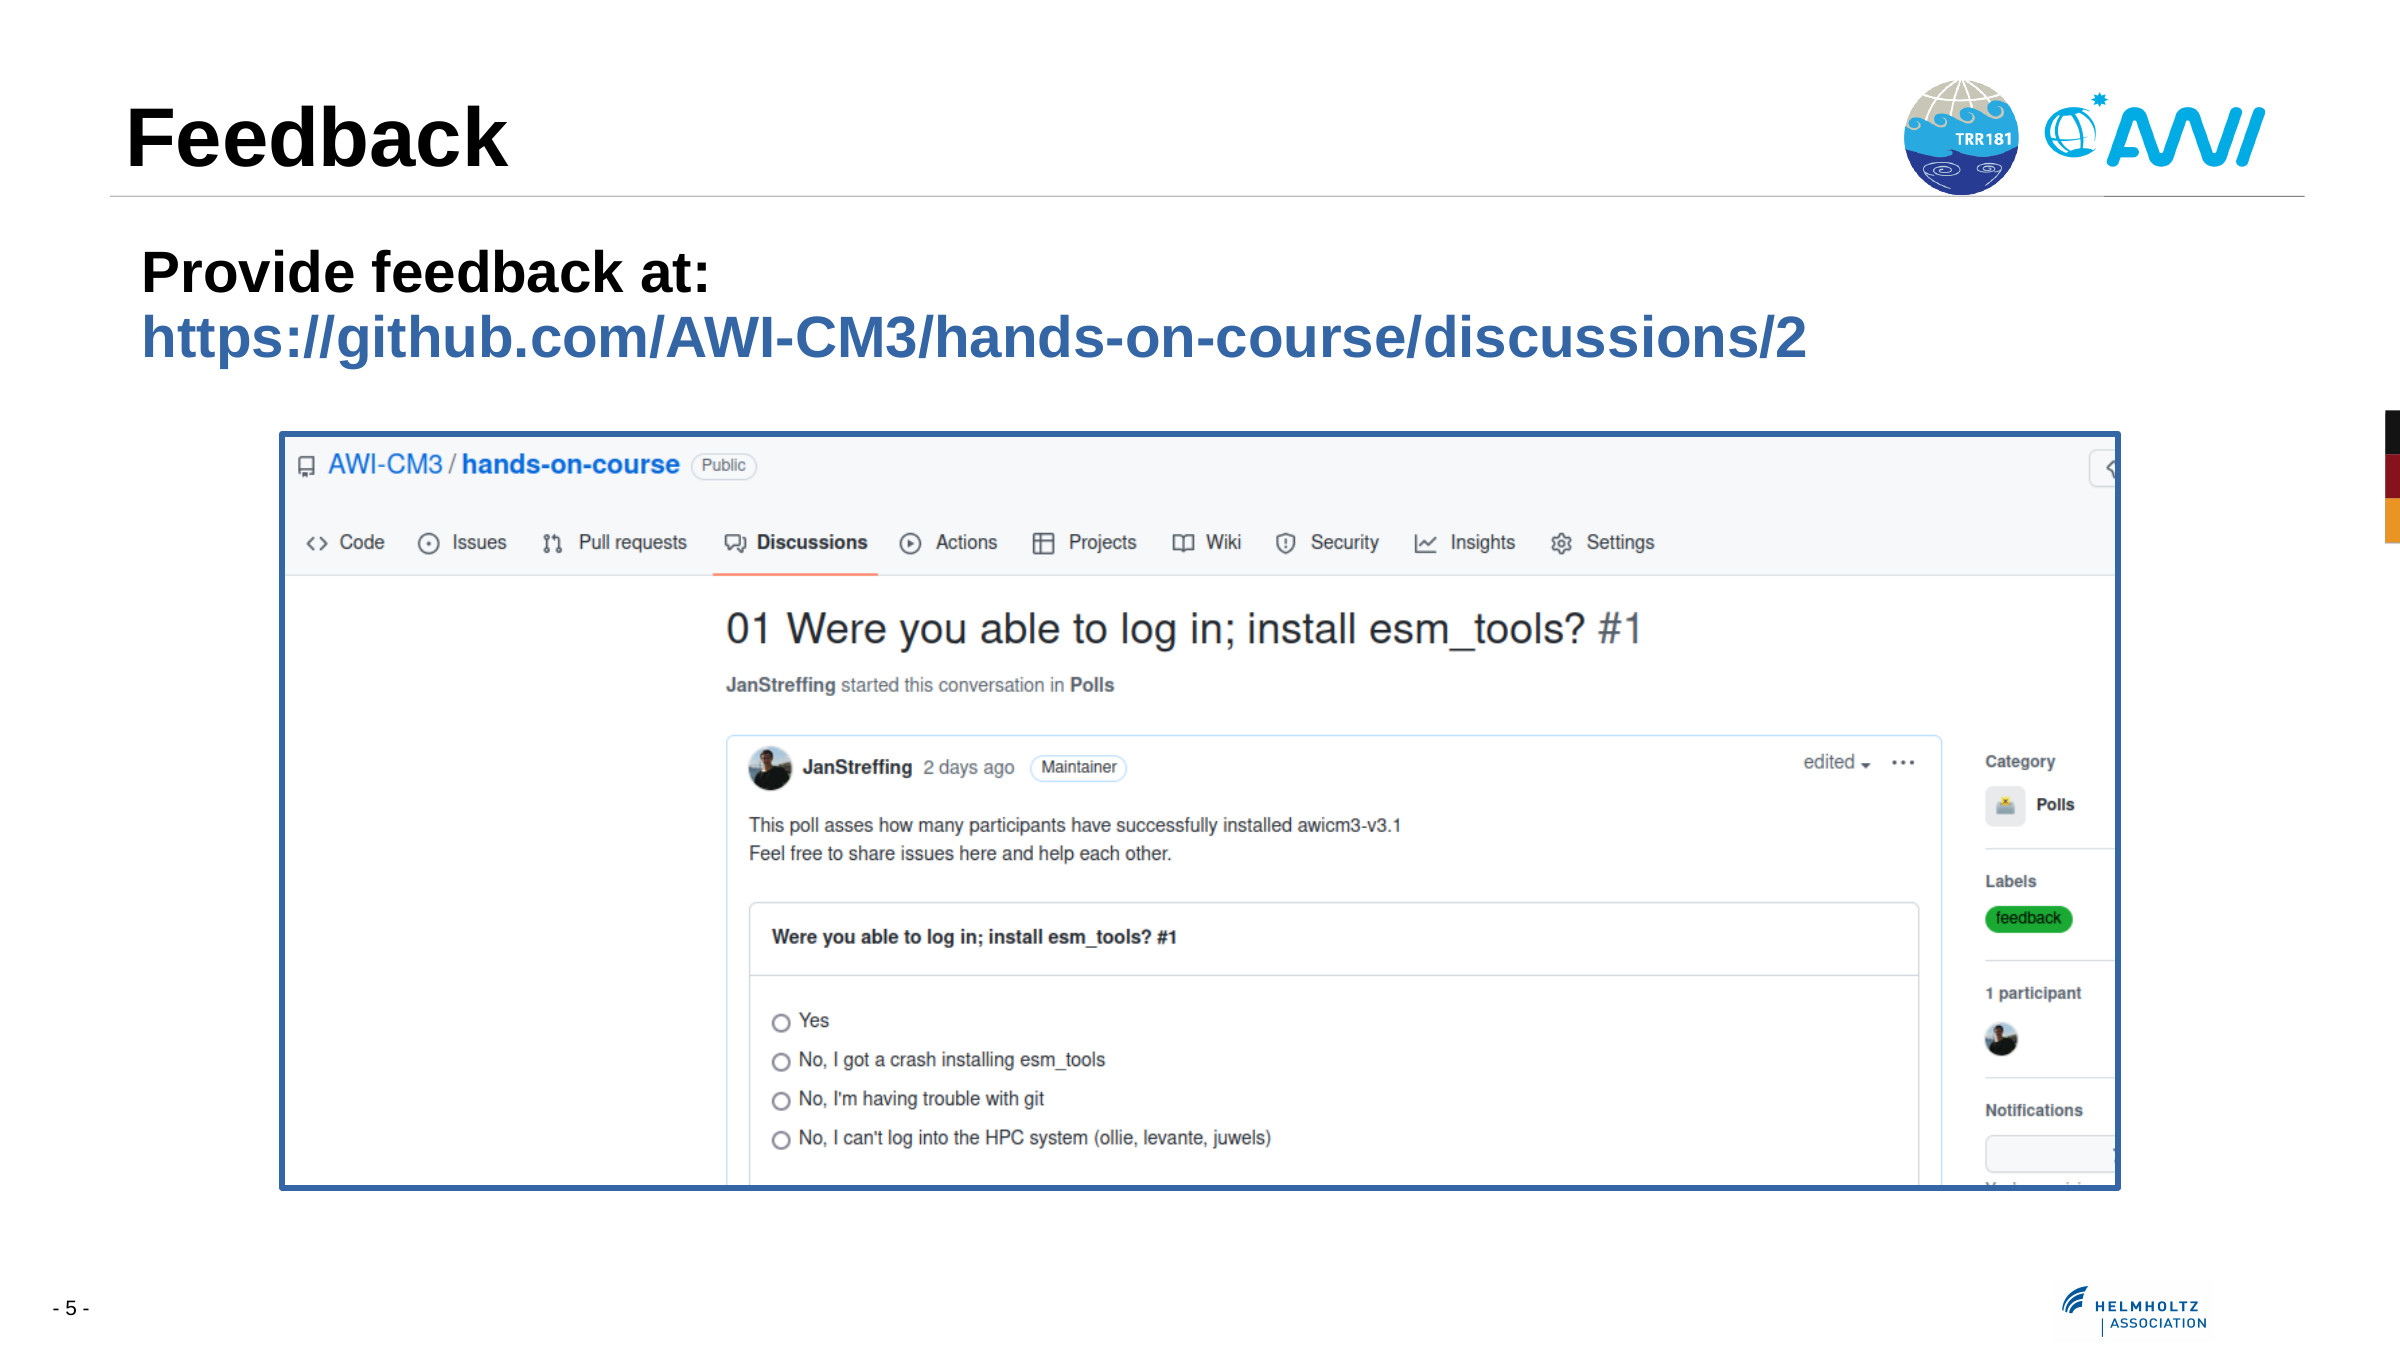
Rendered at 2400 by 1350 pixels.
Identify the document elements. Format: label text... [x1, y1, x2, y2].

text_box Provide feedback at: https://github.com/AWI-CM3/hands-on-course/discussions/2 [127, 232, 2273, 1187]
text_box Feedback [110, 75, 2297, 195]
picture [285, 437, 2116, 1185]
picture [2055, 1281, 2213, 1342]
